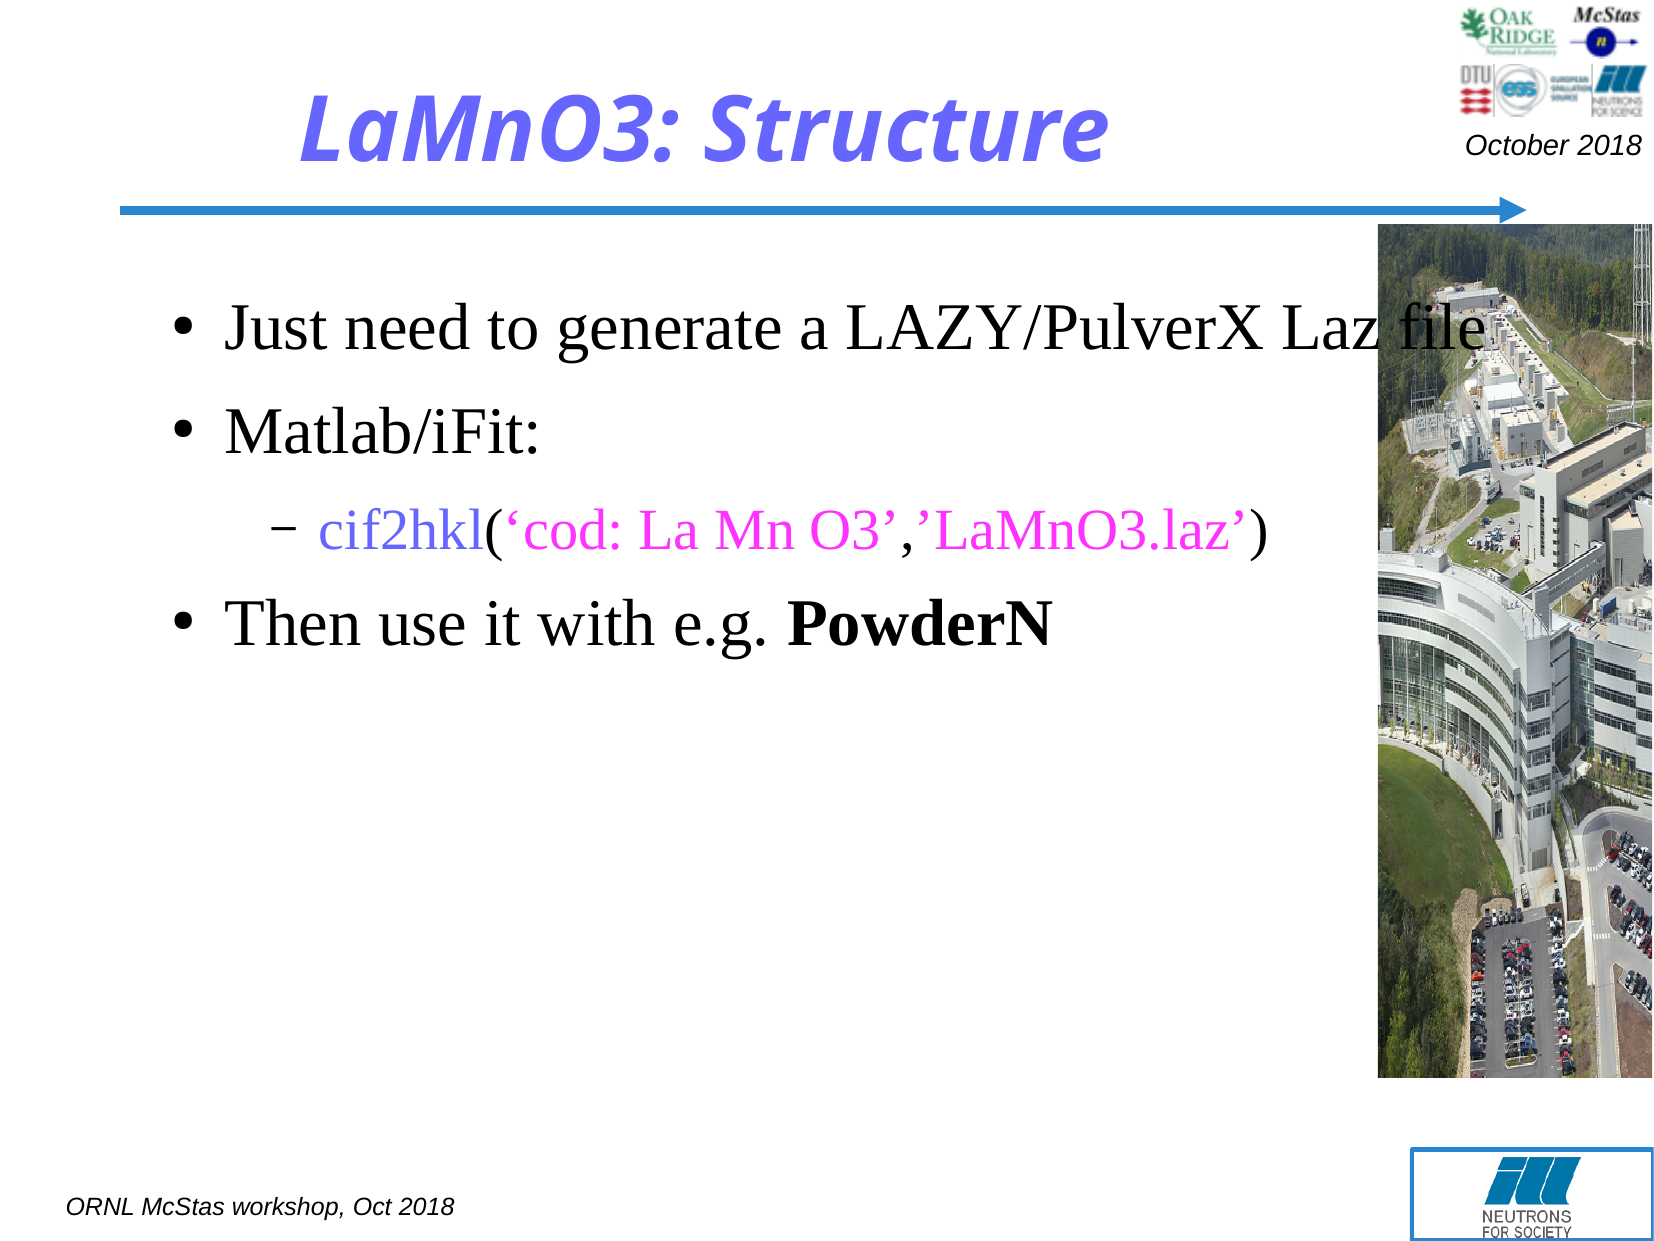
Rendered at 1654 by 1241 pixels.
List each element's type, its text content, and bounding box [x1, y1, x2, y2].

picture [1479, 1153, 1583, 1241]
title LaMnO3: Structure [82, 49, 1328, 203]
picture [1459, 64, 1649, 117]
picture [1377, 224, 1653, 1078]
list Just need to generate a LAZY/PulverX Laz file Matlab/iFit: cif2hkl(‘cod: La Mn O3’,’LaMnO3.laz’) Then use it with e.g. PowderN [82, 290, 1571, 1010]
picture [1458, 6, 1650, 59]
